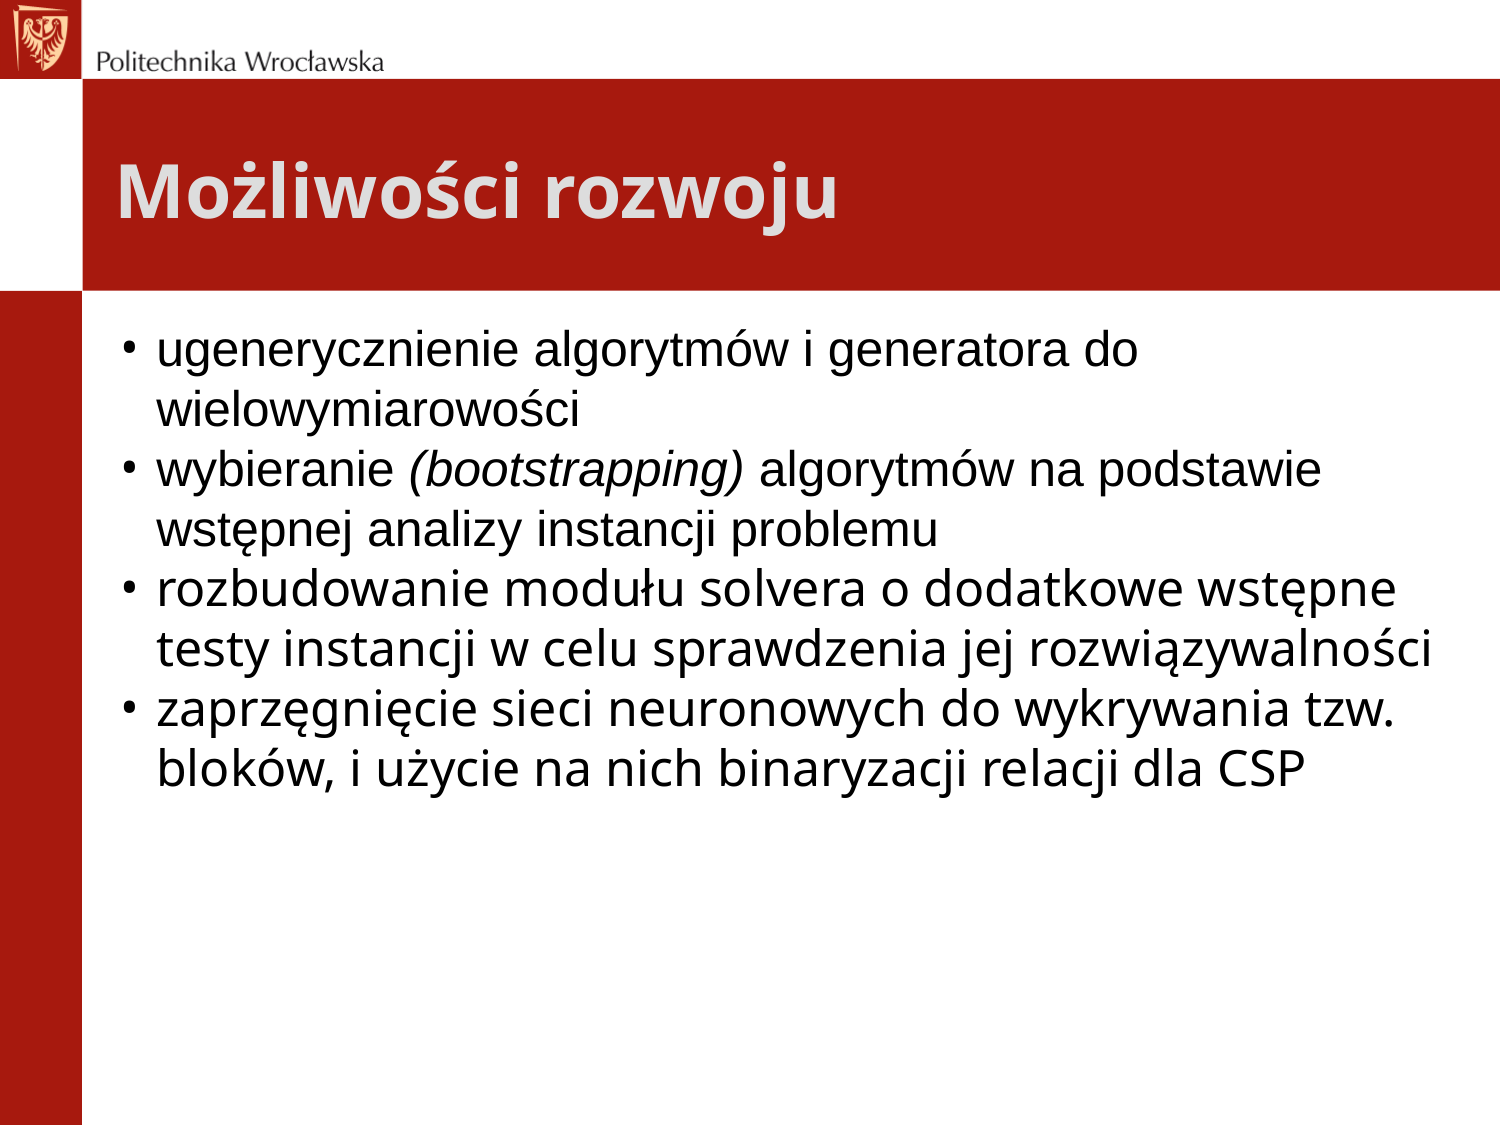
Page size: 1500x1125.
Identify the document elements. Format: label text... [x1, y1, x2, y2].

text_box Możliwości rozwoju [100, 103, 1483, 273]
picture [0, 0, 384, 79]
text_box ugenerycznienie algorytmów i generatora do wielowymiarowości wybieranie (bootstrapping) algorytmów na podstawie wstępnej analizy instancji problemu rozbudowanie modułu solvera o dodatkowe wstępne testy instancji w celu sprawdzenia jej rozwiązywalności zaprzęgnięcie sieci neuronowych do wykrywania tzw. bloków, i użycie na nich binaryzacji relacji dla CSP [106, 308, 1488, 1106]
